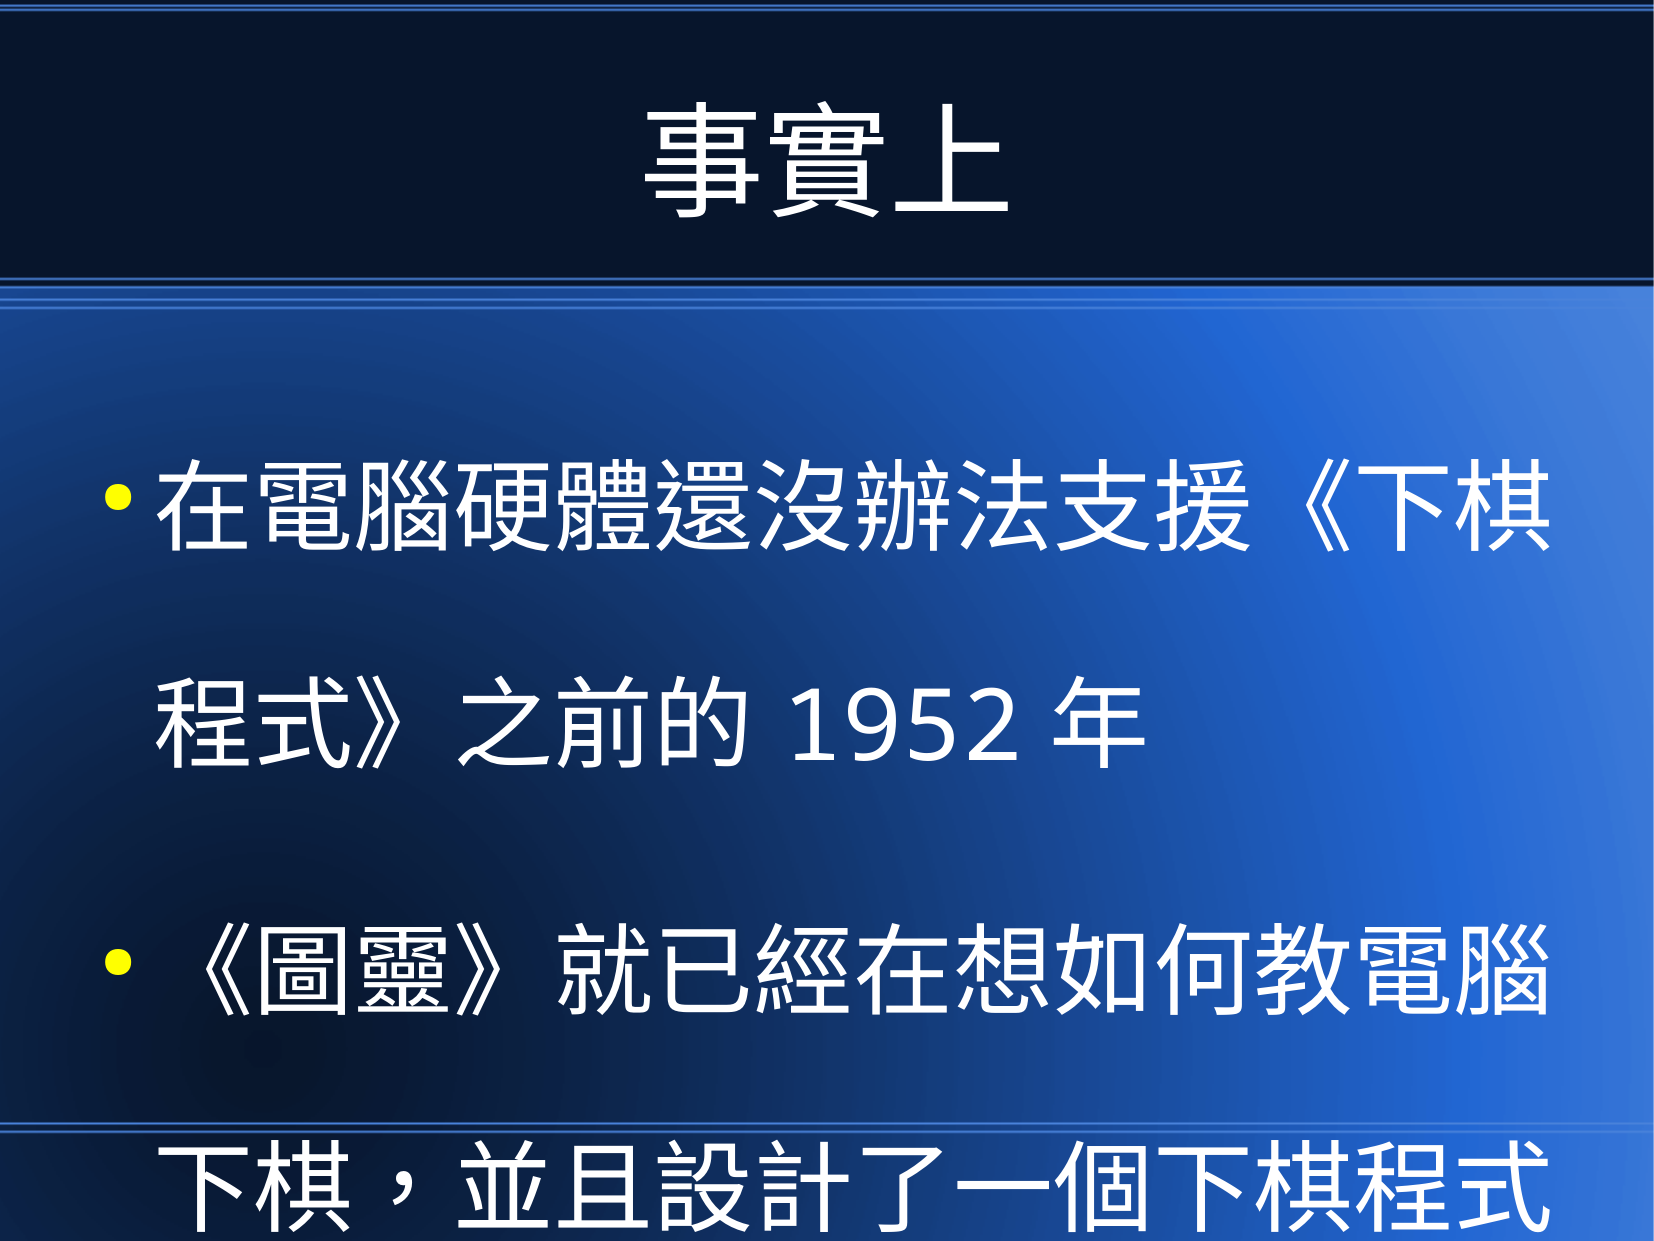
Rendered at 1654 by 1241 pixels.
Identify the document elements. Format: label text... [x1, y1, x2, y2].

picture [0, 0, 1654, 1241]
title 事實上 [82, 49, 1571, 257]
list 在電腦硬體還沒辦法支援《下棋程式》之前的1952年 《圖靈》就已經在想如何教電腦下棋，並且設計了一個下棋程式 [82, 355, 1571, 1241]
